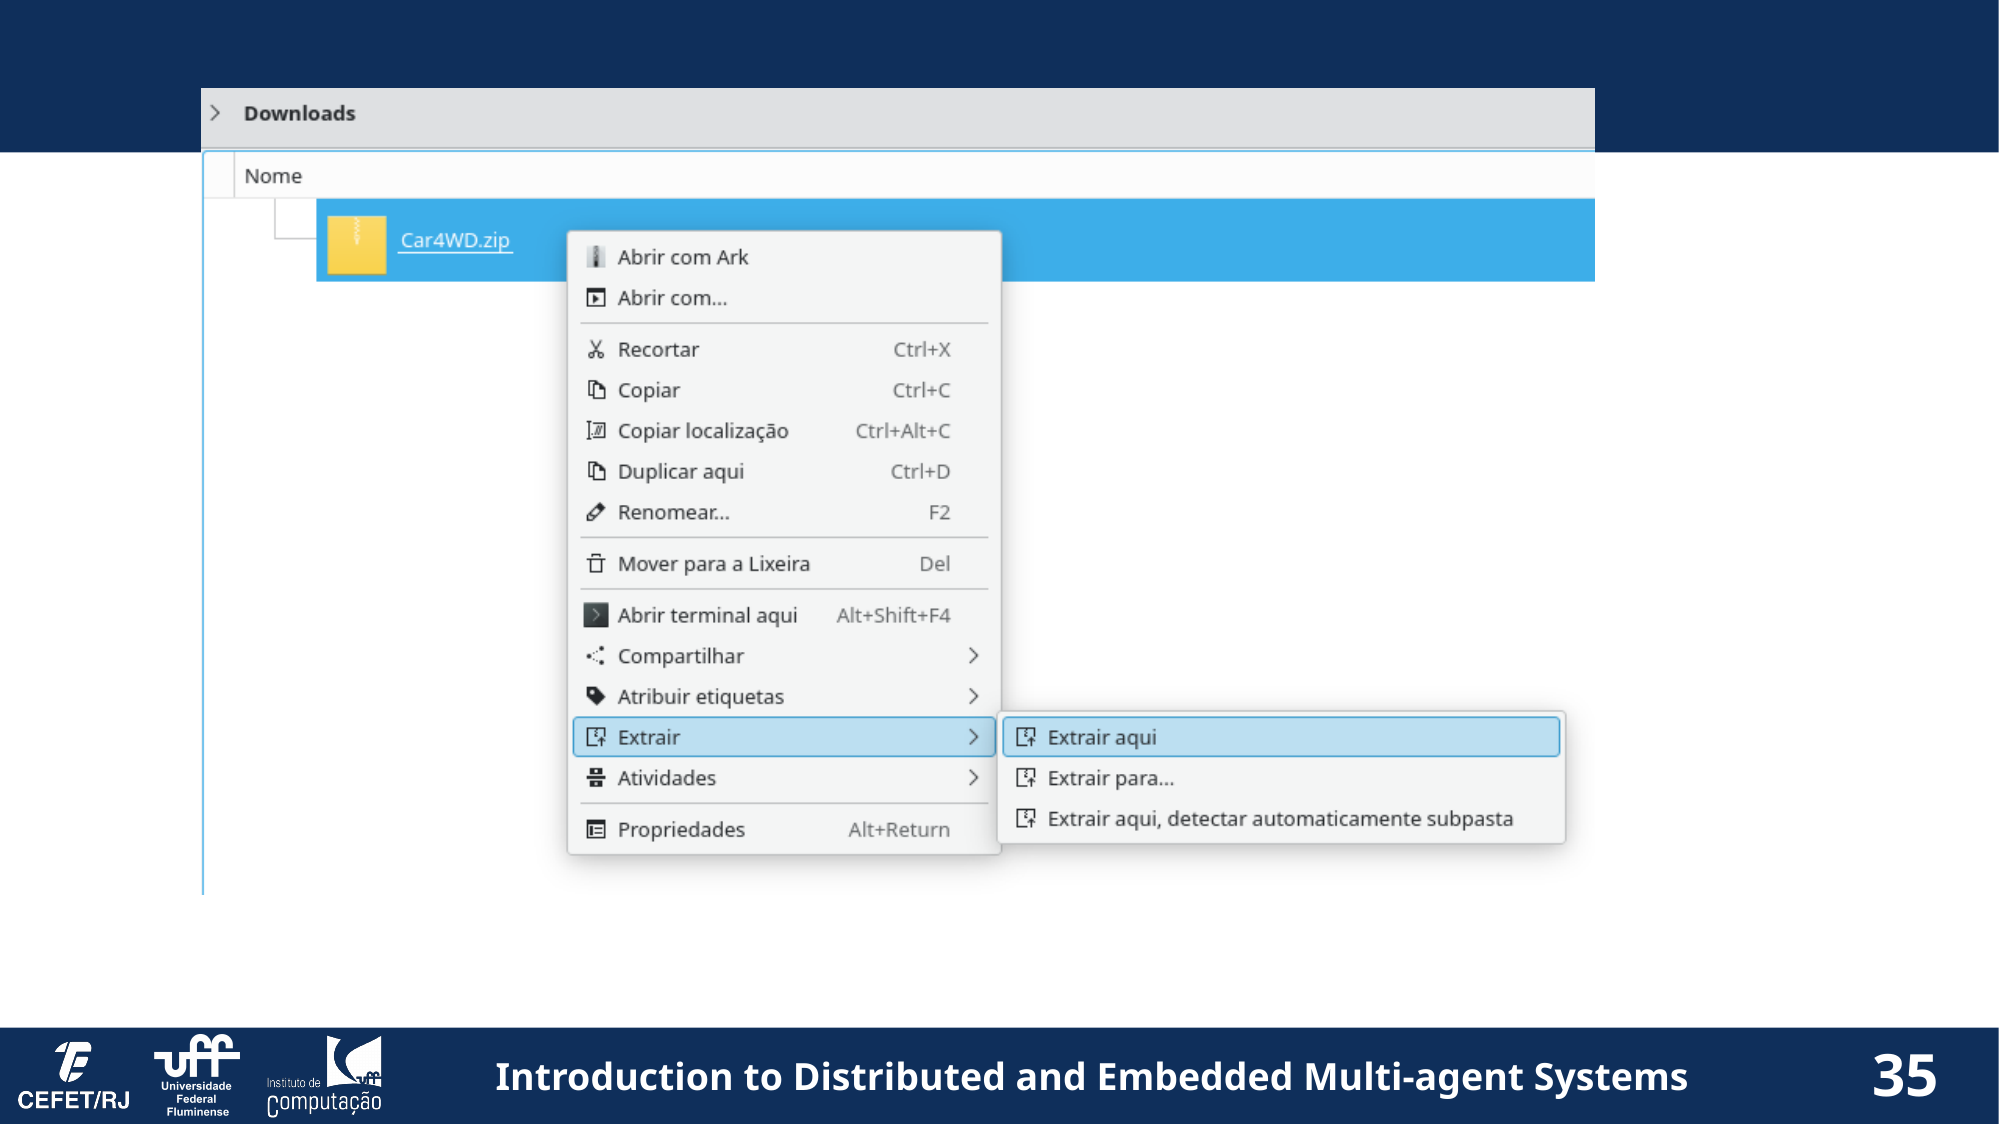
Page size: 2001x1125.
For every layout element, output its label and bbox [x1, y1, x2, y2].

picture [265, 1033, 383, 1118]
picture [153, 1033, 241, 1121]
picture [201, 88, 1595, 895]
picture [18, 1021, 129, 1125]
